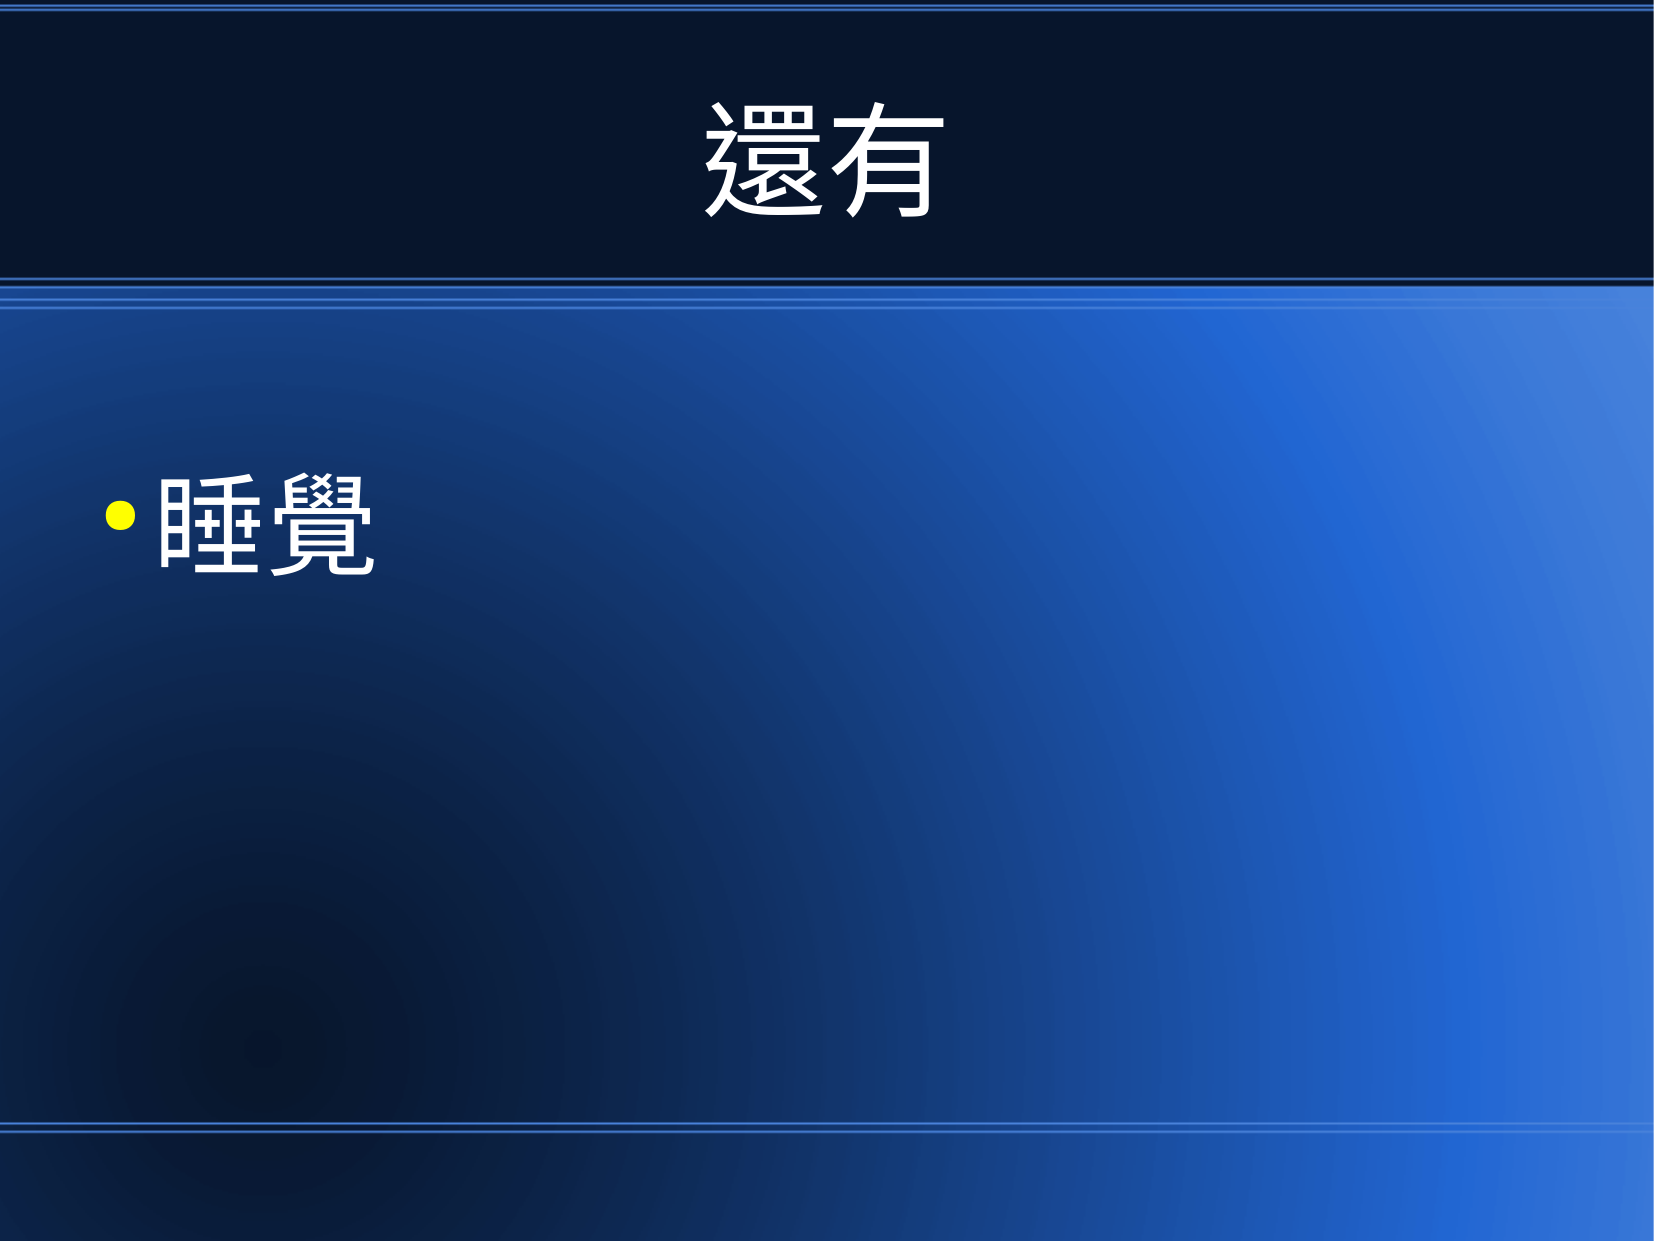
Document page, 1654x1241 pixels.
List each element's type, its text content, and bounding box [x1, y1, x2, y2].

title 還有 [82, 49, 1571, 257]
picture [0, 0, 1654, 1241]
list 睡覺 [82, 355, 1571, 1241]
